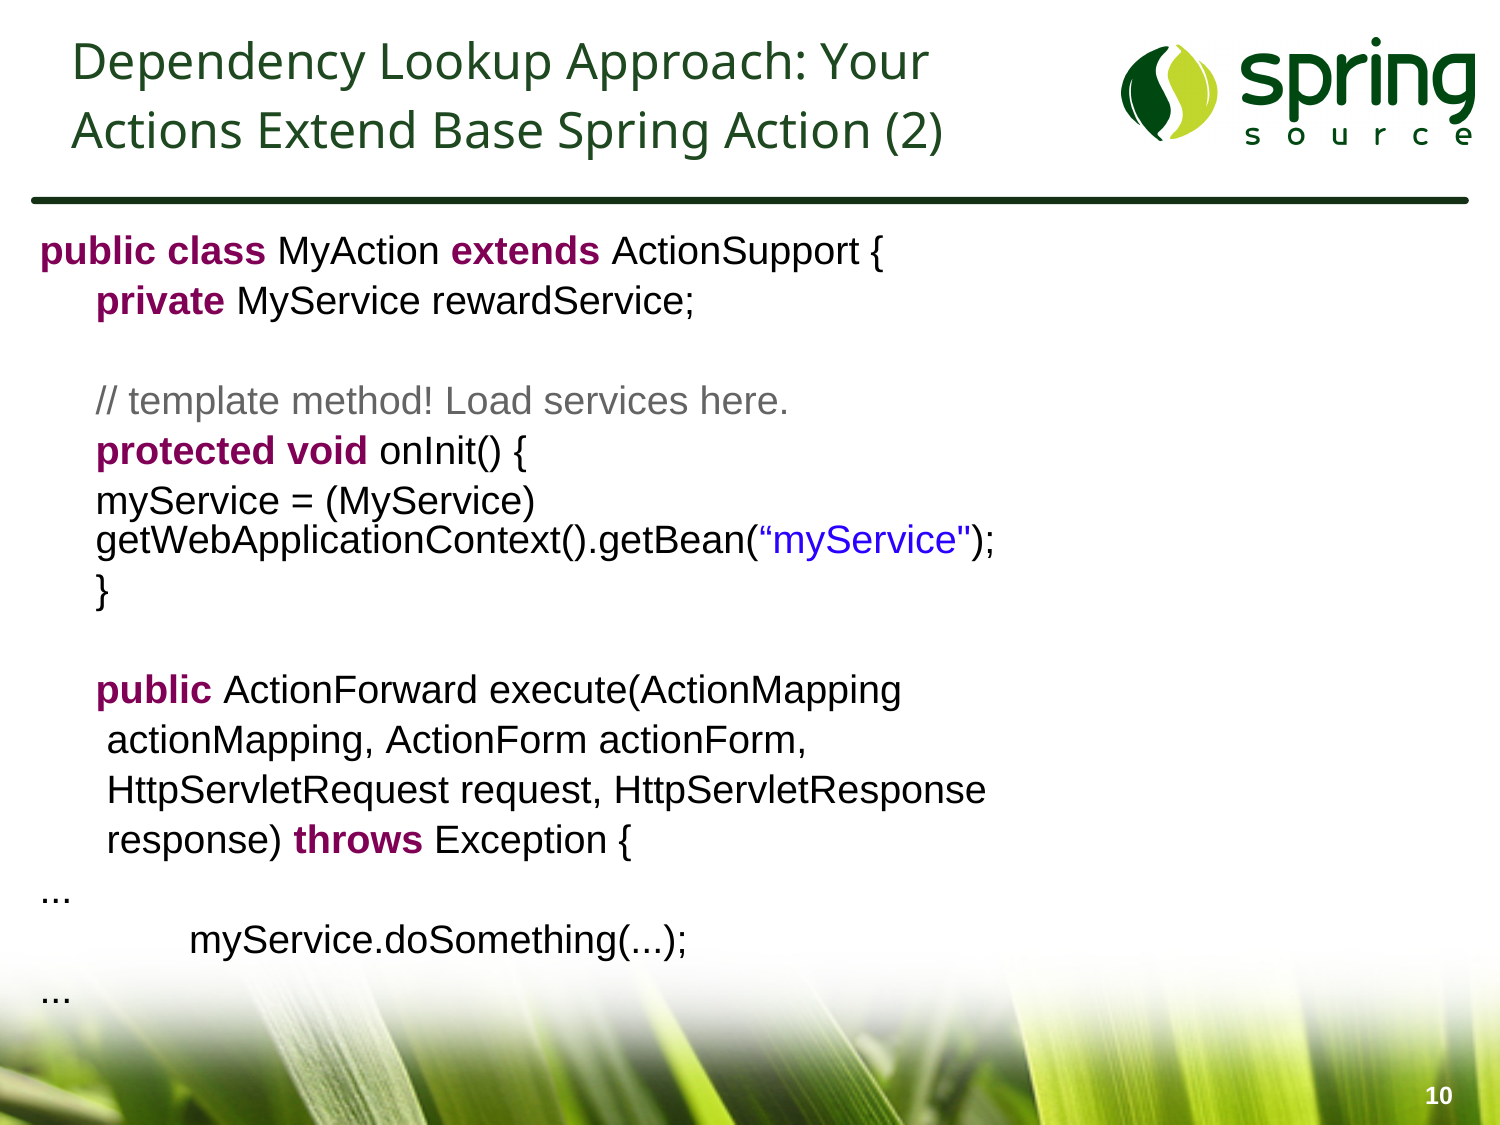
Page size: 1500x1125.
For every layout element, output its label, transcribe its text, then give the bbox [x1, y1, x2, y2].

picture [0, 944, 1500, 1125]
list public class MyAction extends ActionSupport { private MyService rewardService; // template method! Load services here. protected void onInit() { myService = (MyService) getWebApplicationContext().getBean(“myService"); } public ActionForward execute(ActionMapping actionMapping, ActionForm actionForm, HttpServletRequest request, HttpServletResponse response) throws Exception { ... myService.doSomething(...); ... [24, 224, 1438, 1024]
picture [1121, 37, 1475, 145]
title Dependency Lookup Approach: Your Actions Extend Base Spring Action (2) [56, 13, 1089, 176]
